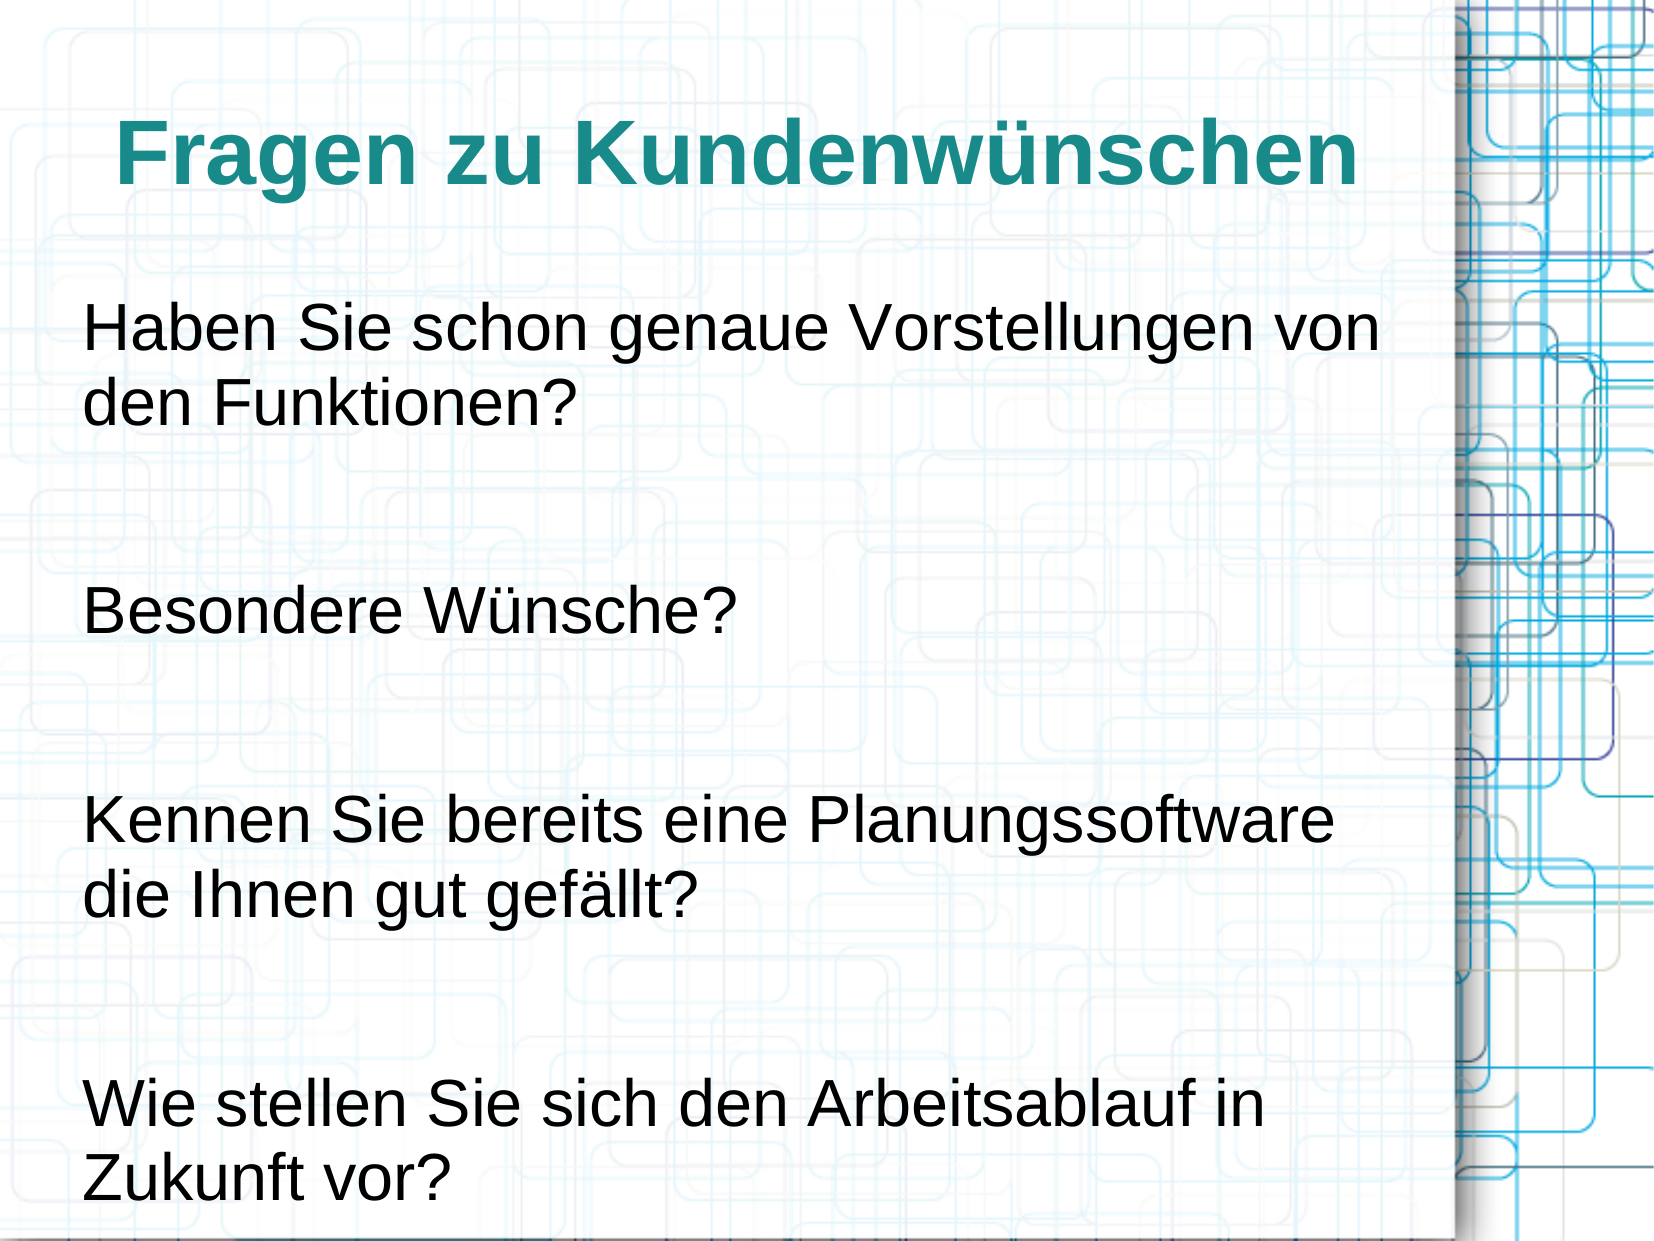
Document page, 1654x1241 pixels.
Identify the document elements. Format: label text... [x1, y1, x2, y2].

list Haben Sie schon genaue Vorstellungen von den Funktionen? Besondere Wünsche? Kennen Sie bereits eine Planungssoftware die Ihnen gut gefällt? Wie stellen Sie sich den Arbeitsablauf in Zukunft vor? [82, 290, 1418, 1216]
picture [0, 0, 1654, 1241]
title Fragen zu Kundenwünschen [59, 49, 1418, 257]
